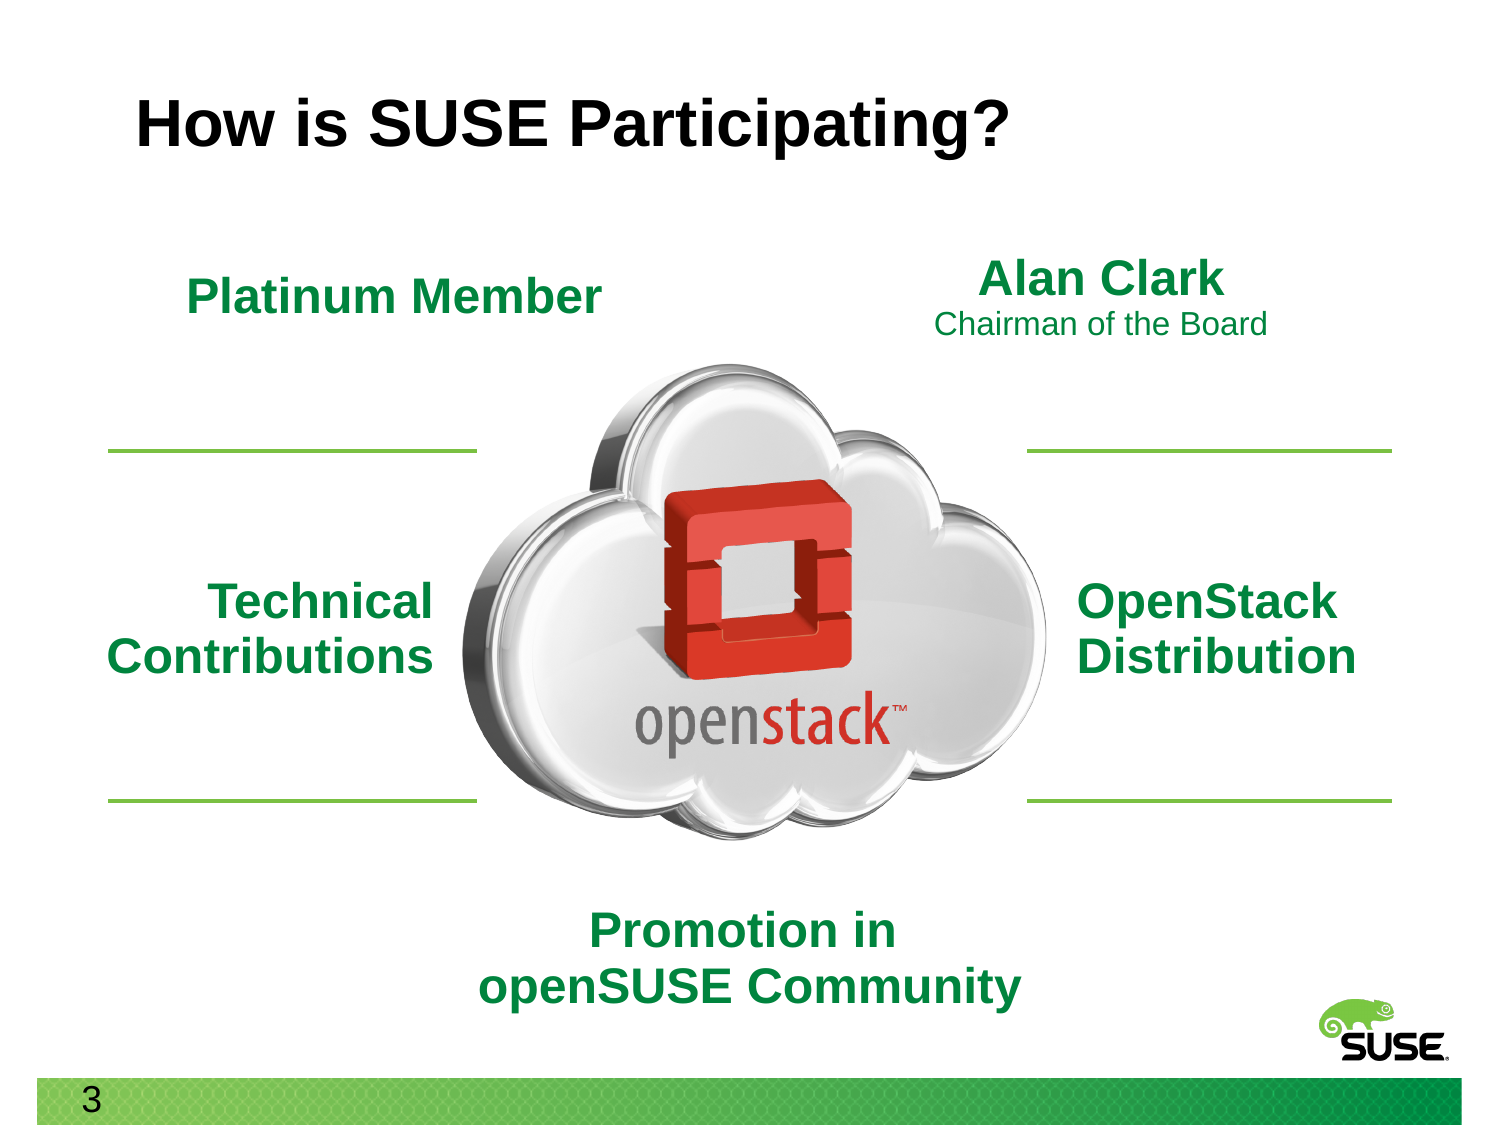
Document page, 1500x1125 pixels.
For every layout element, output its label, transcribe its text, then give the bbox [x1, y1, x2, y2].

text_box Promotion in openSUSE Community [463, 895, 1037, 1022]
text_box Technical Contributions [91, 565, 449, 692]
picture [1319, 999, 1449, 1061]
title How is SUSE Participating? [135, 41, 1372, 204]
text_box Alan Clark Chairman of the Board [919, 242, 1284, 351]
text_box OpenStack Distribution [1061, 565, 1373, 692]
picture [37, 1078, 1462, 1125]
text_box Platinum Member [171, 260, 618, 332]
picture [462, 363, 1047, 841]
